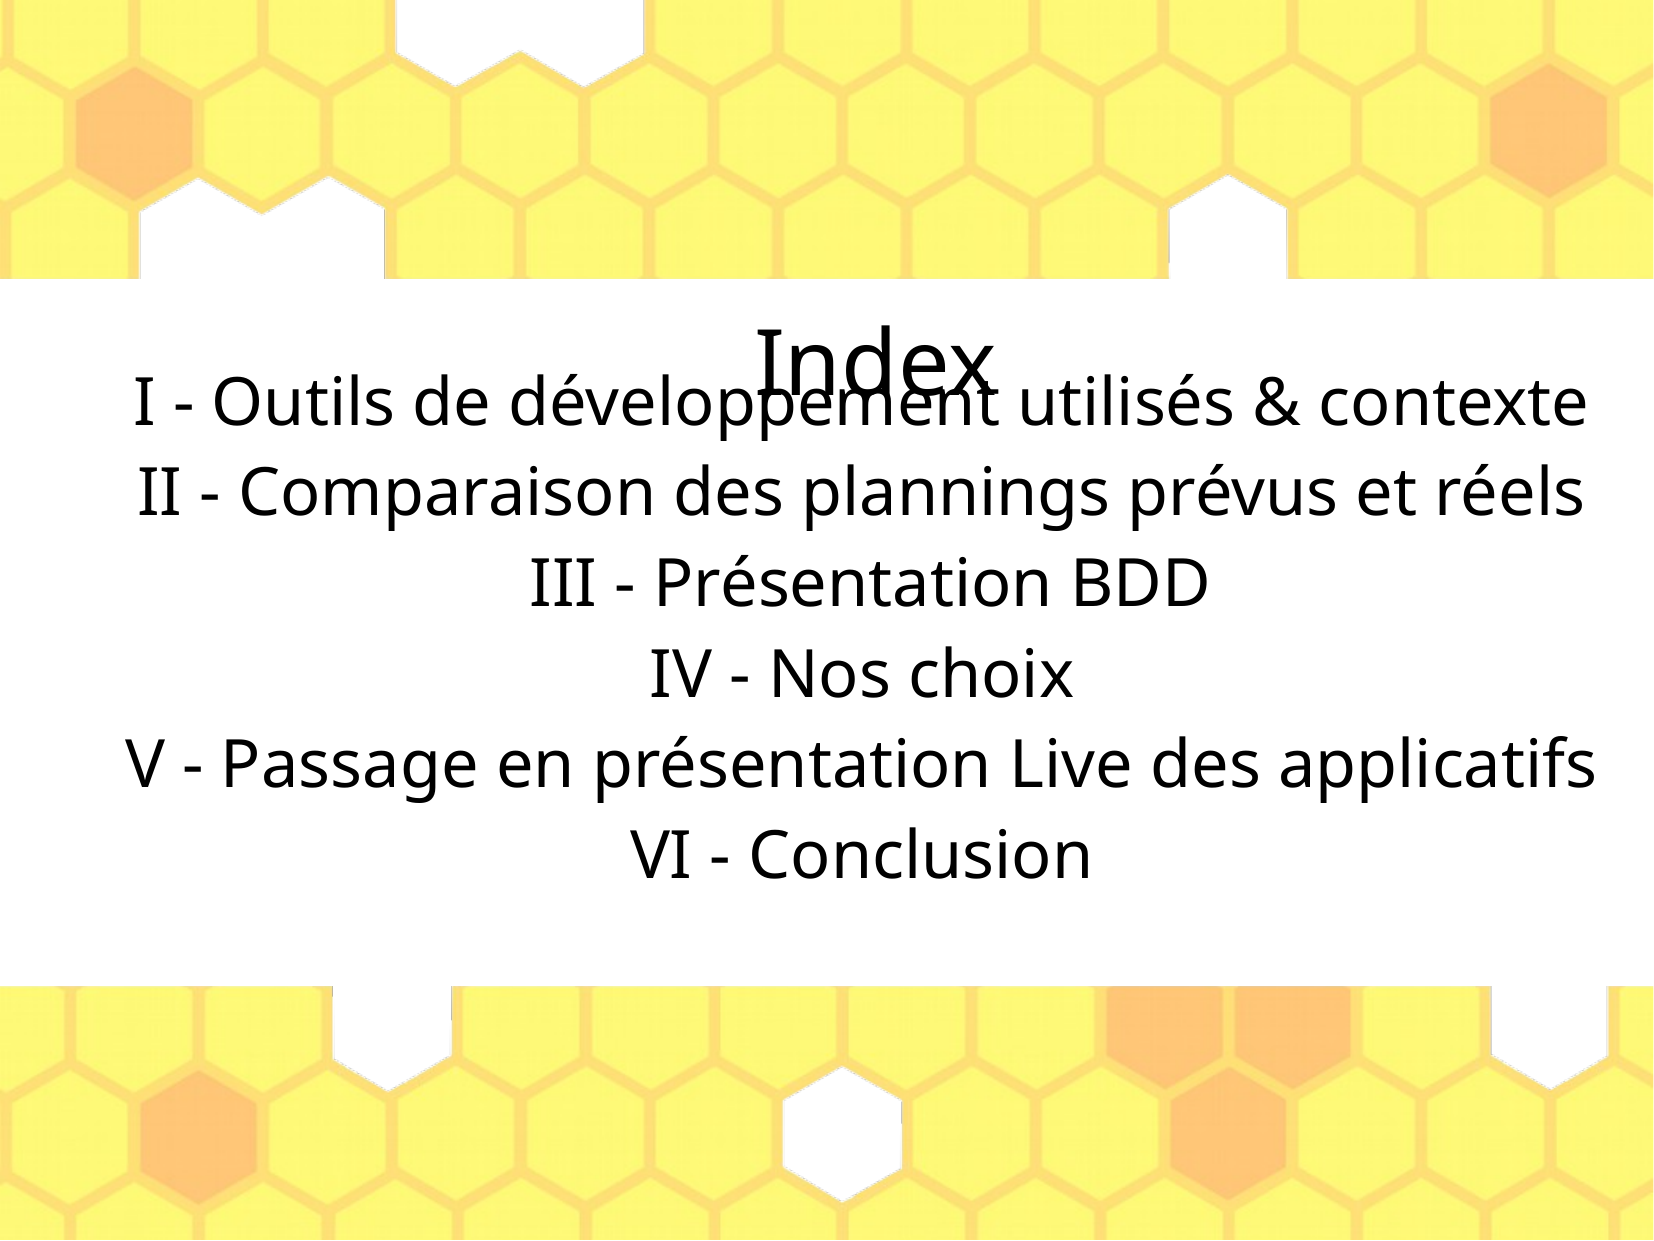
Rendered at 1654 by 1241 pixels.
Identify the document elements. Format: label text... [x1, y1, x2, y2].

subtitle I - Outils de développement utilisés & contexte II - Comparaison des plannings prévus et réels III - Présentation BDD IV - Nos choix V - Passage en présentation Live des applicatifs VI - Conclusion [118, 449, 1607, 984]
picture [0, 986, 1654, 1240]
title Index [70, 289, 1607, 556]
picture [0, 0, 1654, 279]
